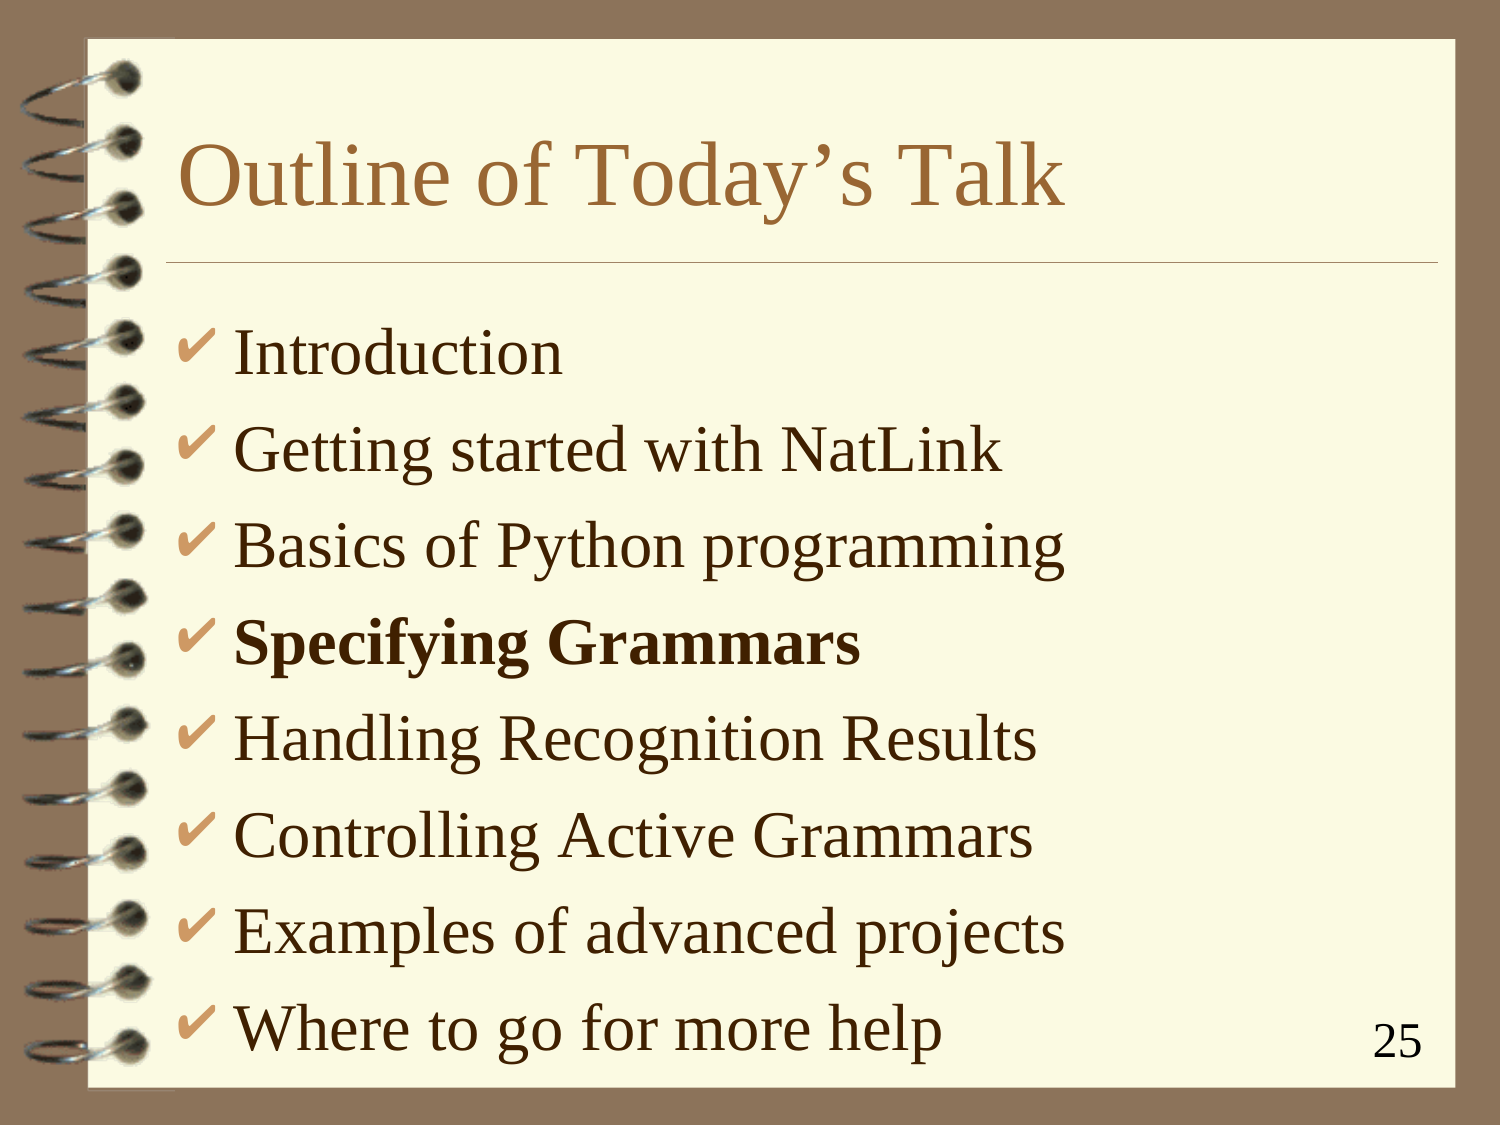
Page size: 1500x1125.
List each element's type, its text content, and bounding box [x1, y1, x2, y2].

list Introduction Getting started with NatLink Basics of Python programming Specifying Grammars Handling Recognition Results Controlling Active Grammars Examples of advanced projects Where to go for more help [162, 299, 1438, 976]
picture [0, 0, 175, 1125]
title Outline of Today’s Talk [162, 74, 1438, 263]
